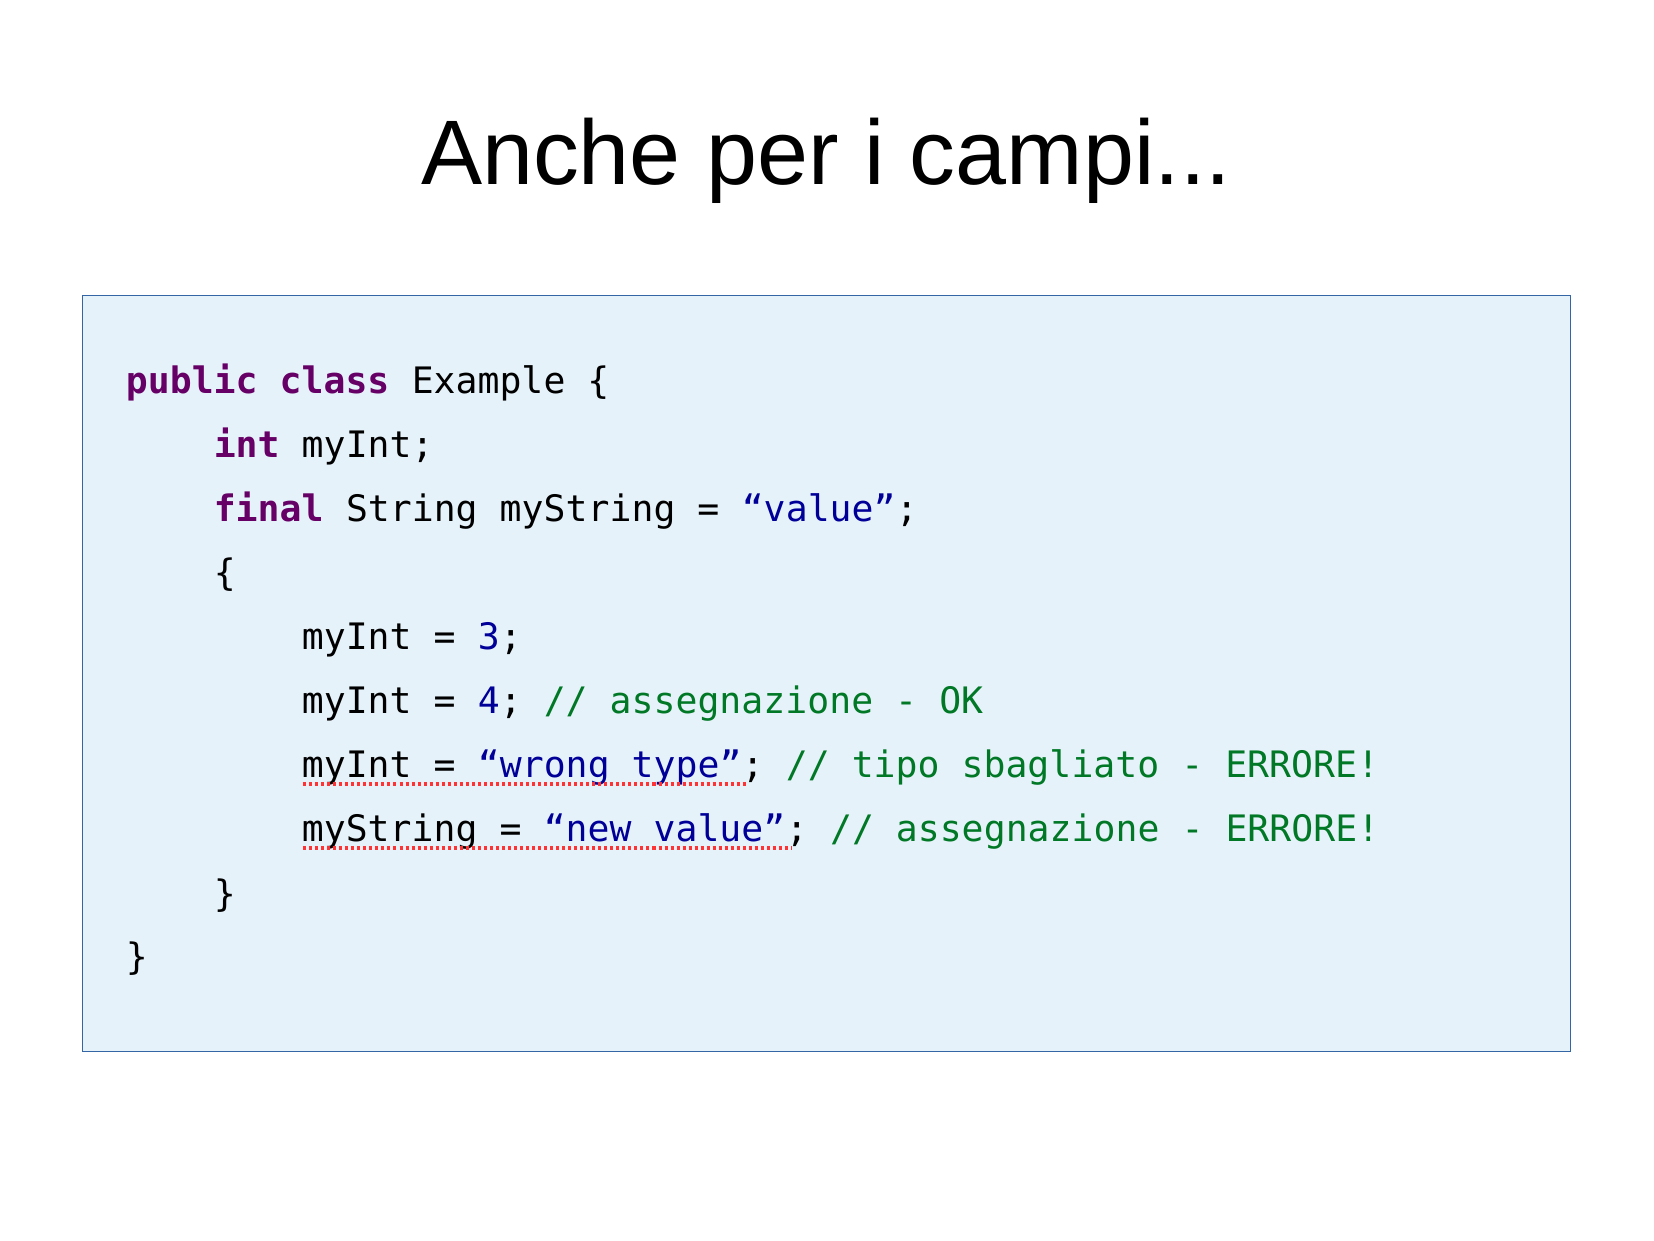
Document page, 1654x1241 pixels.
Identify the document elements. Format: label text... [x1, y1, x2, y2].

list public class Example { int myInt; final String myString = “value”; { myInt = 3; myInt = 4; // assegnazione - OK myInt = “wrong type”; // tipo sbagliato - ERRORE! myString = “new value”; // assegnazione - ERRORE! } } [82, 295, 1571, 1052]
title Anche per i campi... [82, 49, 1571, 257]
